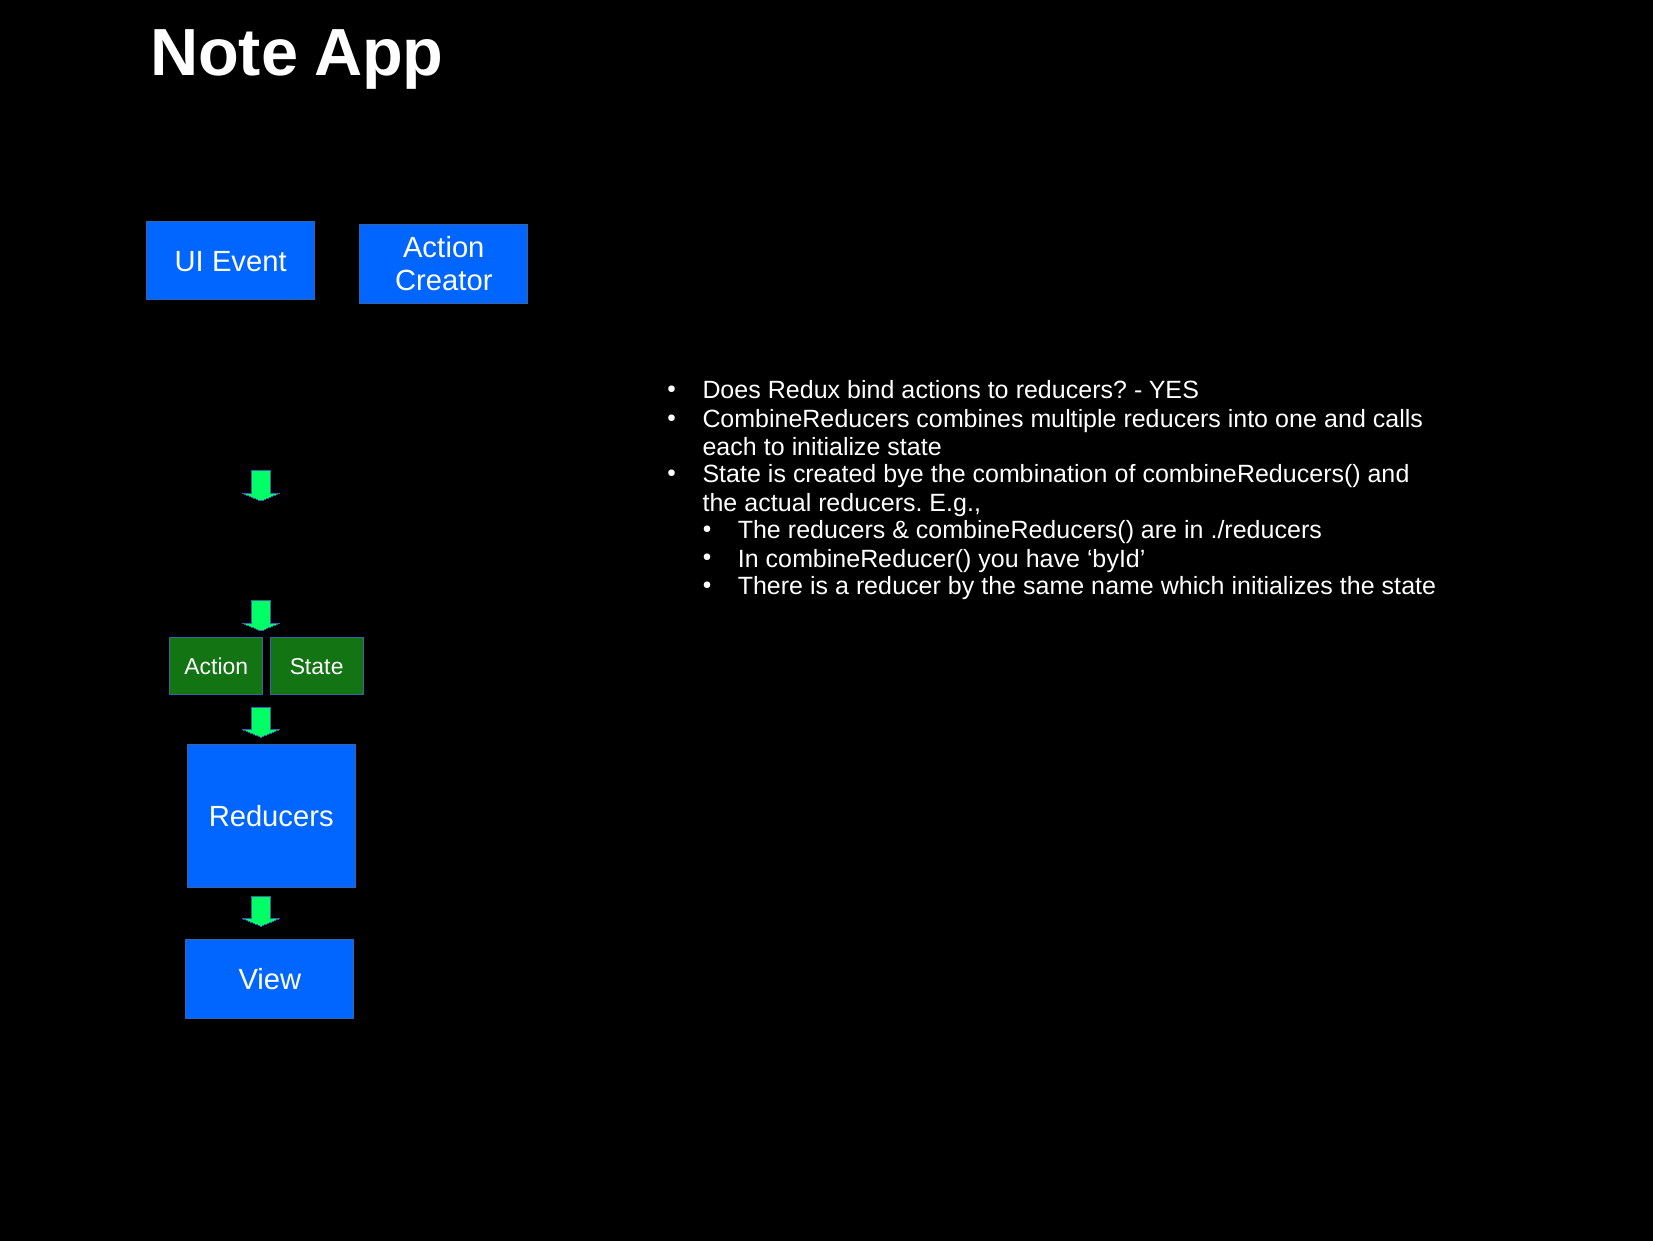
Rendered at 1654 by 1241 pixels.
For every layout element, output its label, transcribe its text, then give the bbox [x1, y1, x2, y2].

text_box Does Redux bind actions to reducers? - YES CombineReducers combines multiple reducers into one and calls each to initialize state State is created bye the combination of combineReducers() and the actual reducers. E.g., The reducers & combineReducers() are in ./reducers In combineReducer() you have ‘byId’ There is a reducer by the same name which initializes the state [667, 376, 1441, 601]
text_box [242, 600, 280, 631]
text_box Note App [150, 15, 1501, 90]
text_box UI Event [146, 221, 315, 300]
text_box [242, 470, 280, 501]
text_box State [270, 637, 364, 695]
text_box Reducers [187, 744, 356, 888]
text_box Action [169, 637, 263, 695]
text_box Action Creator [359, 224, 528, 304]
text_box [242, 896, 280, 927]
text_box [242, 707, 280, 738]
text_box View [185, 939, 354, 1019]
